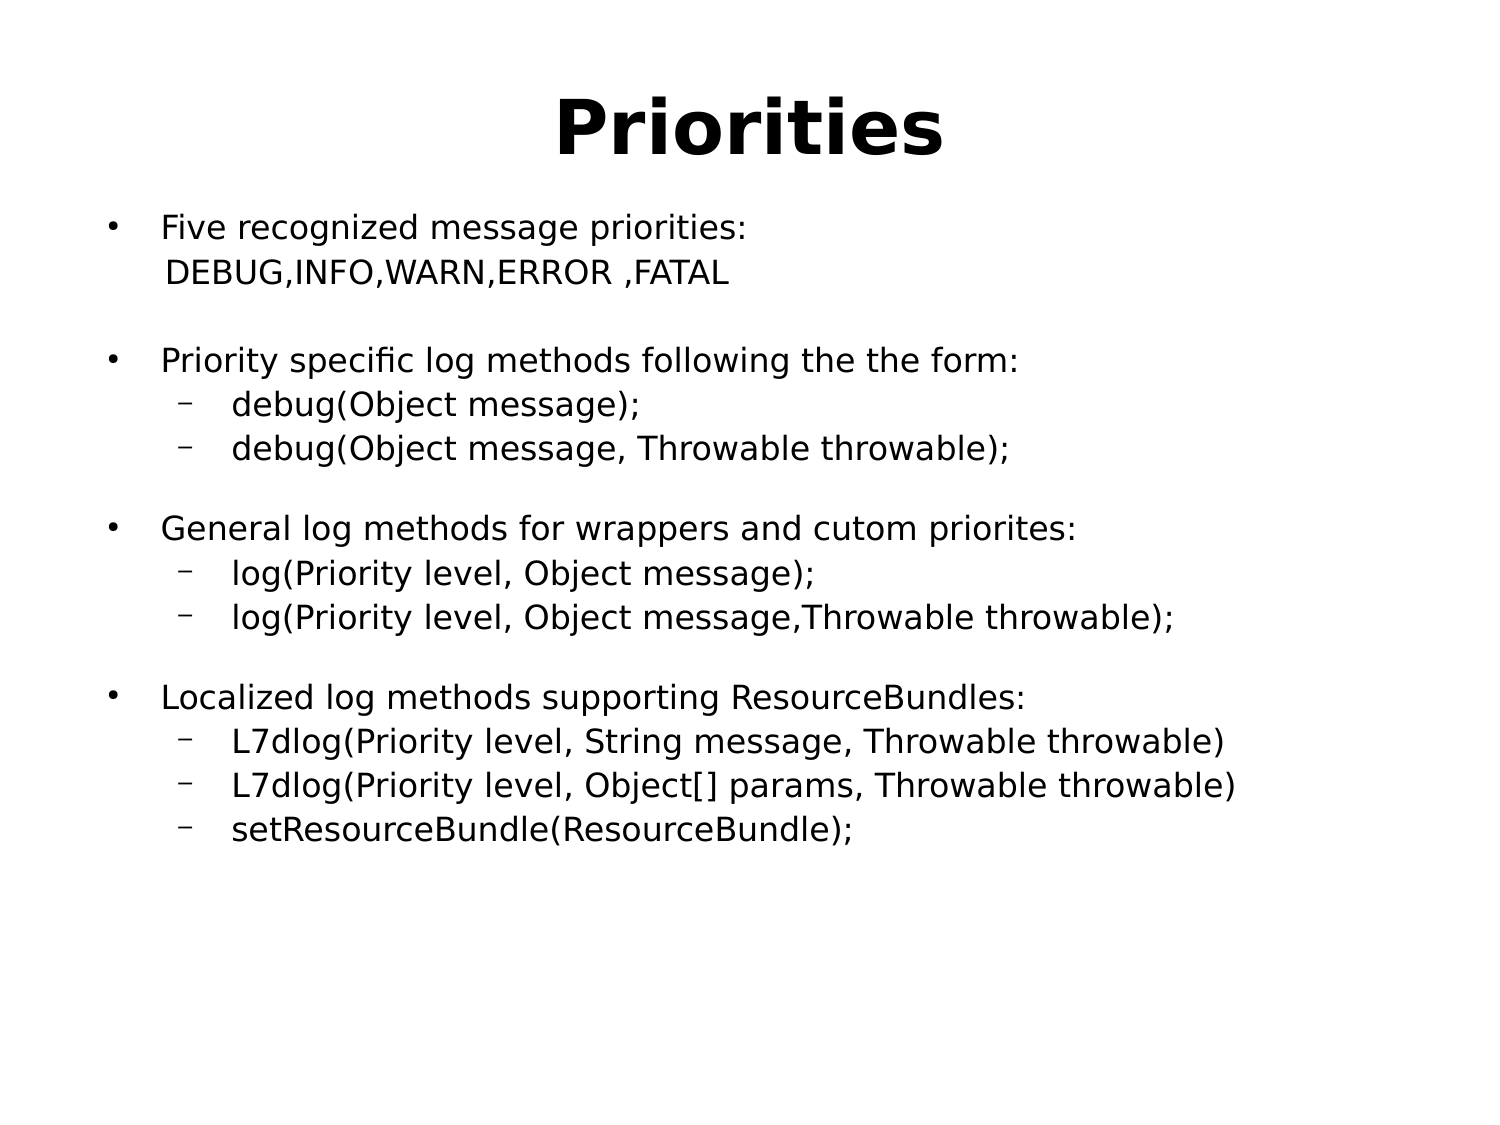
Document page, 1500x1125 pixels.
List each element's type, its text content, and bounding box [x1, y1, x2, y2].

title Priorities [75, 44, 1425, 177]
list Five recognized message priorities: DEBUG,INFO,WARN,ERROR ,FATAL Priority specific log methods following the the form: debug(Object message); debug(Object message, Throwable throwable); General log methods for wrappers and cutom priorites: log(Priority level, Object message); log(Priority level, Object message,Throwable throwable); Localized log methods supporting ResourceBundles: L7dlog(Priority level, String message, Throwable throwable) L7dlog(Priority level, Object[] params, Throwable throwable) setResourceBundle(ResourceBundle); [75, 204, 1395, 1075]
